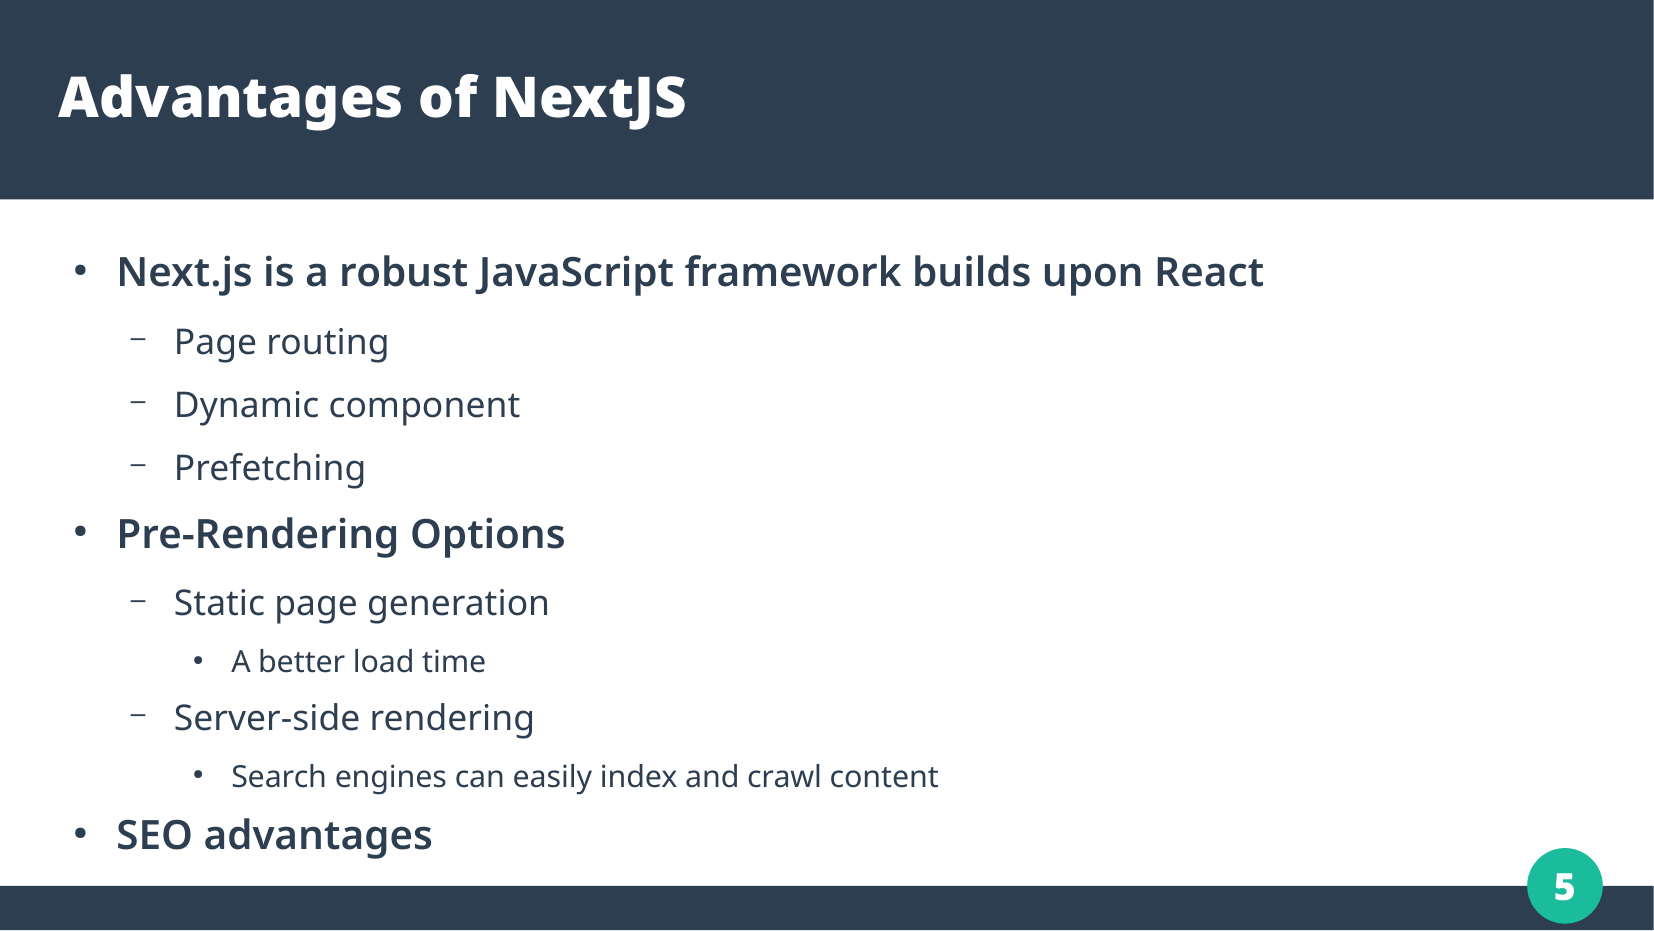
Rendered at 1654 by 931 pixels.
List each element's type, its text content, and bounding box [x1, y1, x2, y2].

list Next.js is a robust JavaScript framework builds upon React Page routing Dynamic component Prefetching Pre-Rendering Options Static page generation A better load time Server-side rendering Search engines can easily index and crawl content SEO advantages [59, 243, 1595, 864]
title Advantages of NextJS [59, 37, 1595, 155]
